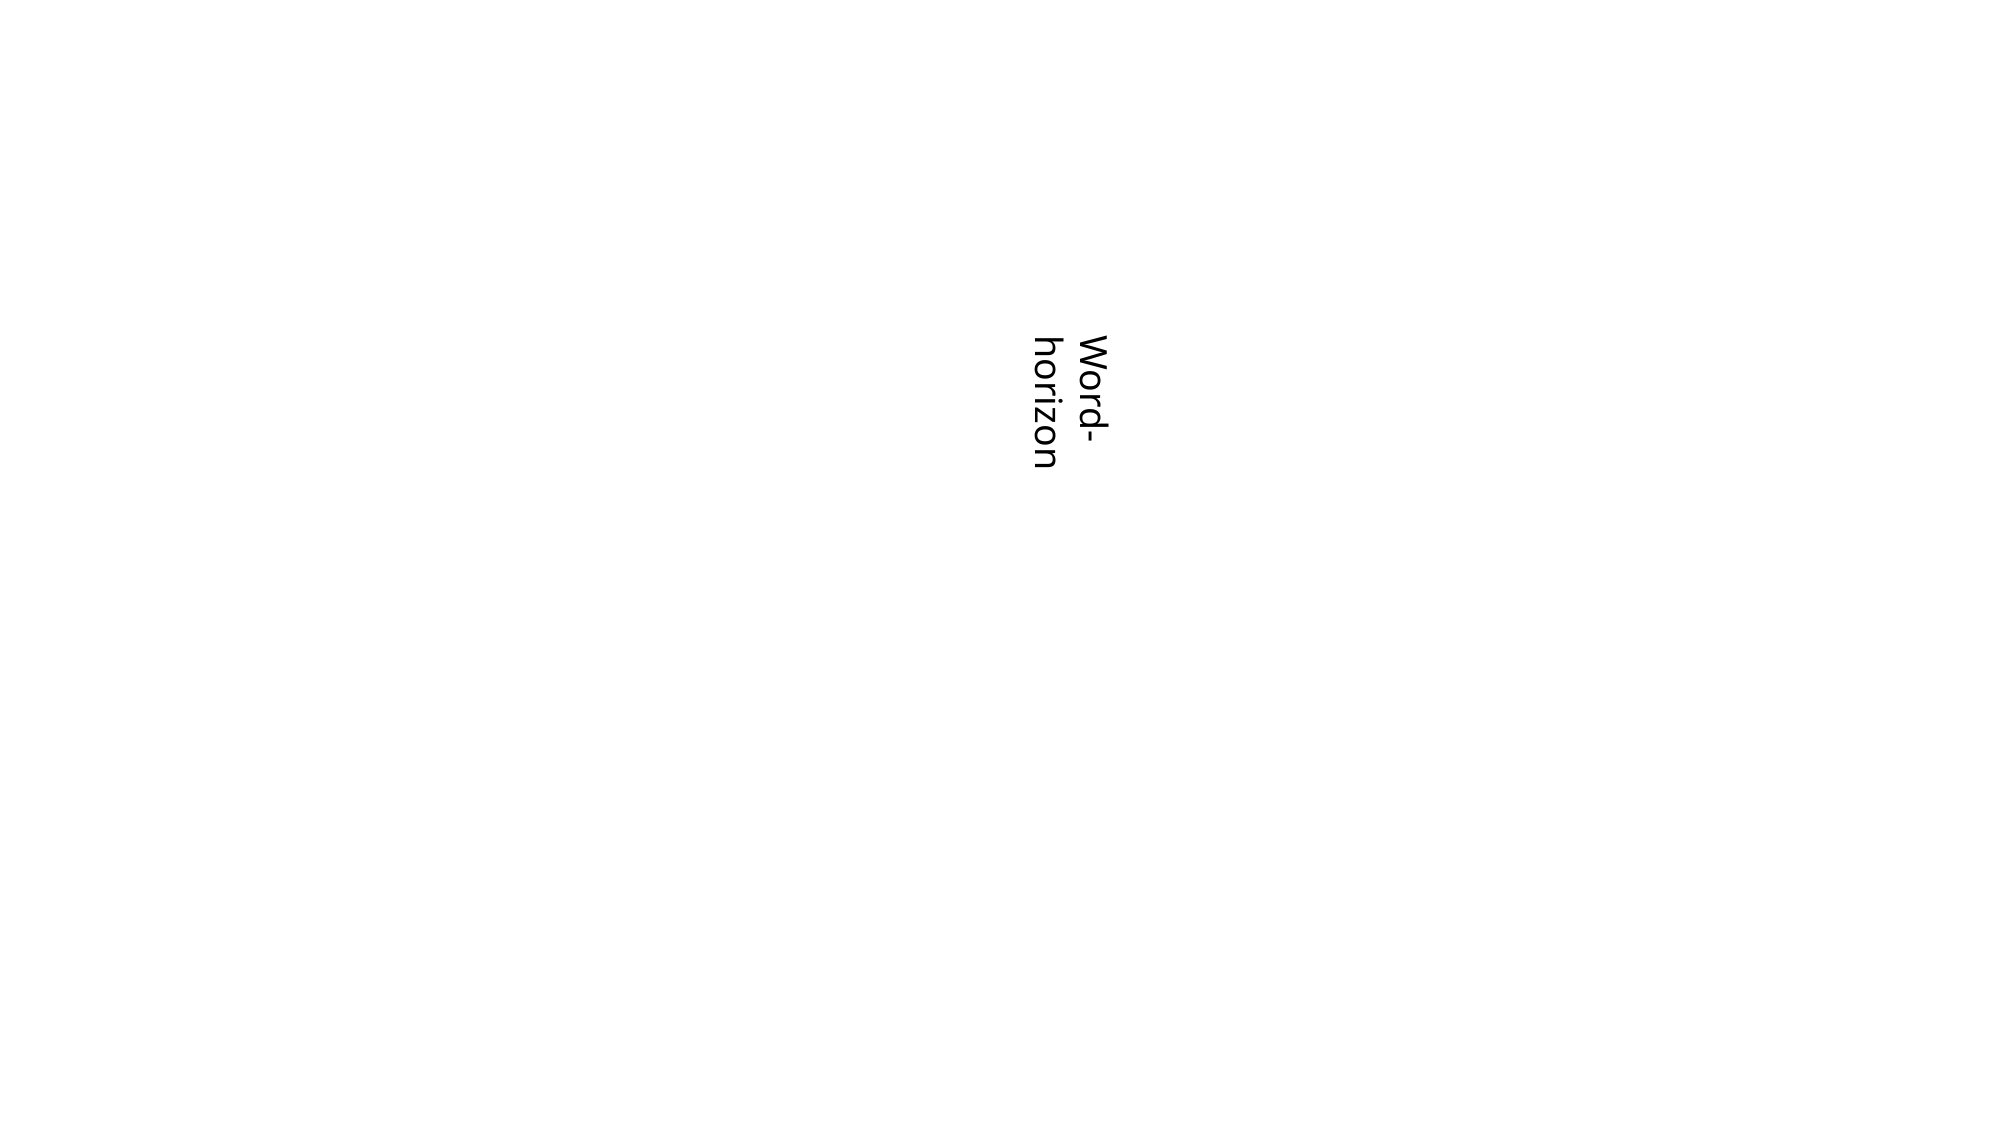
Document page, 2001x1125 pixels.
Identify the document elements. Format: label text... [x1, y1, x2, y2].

text_box Word-horizon [1003, 320, 1126, 570]
